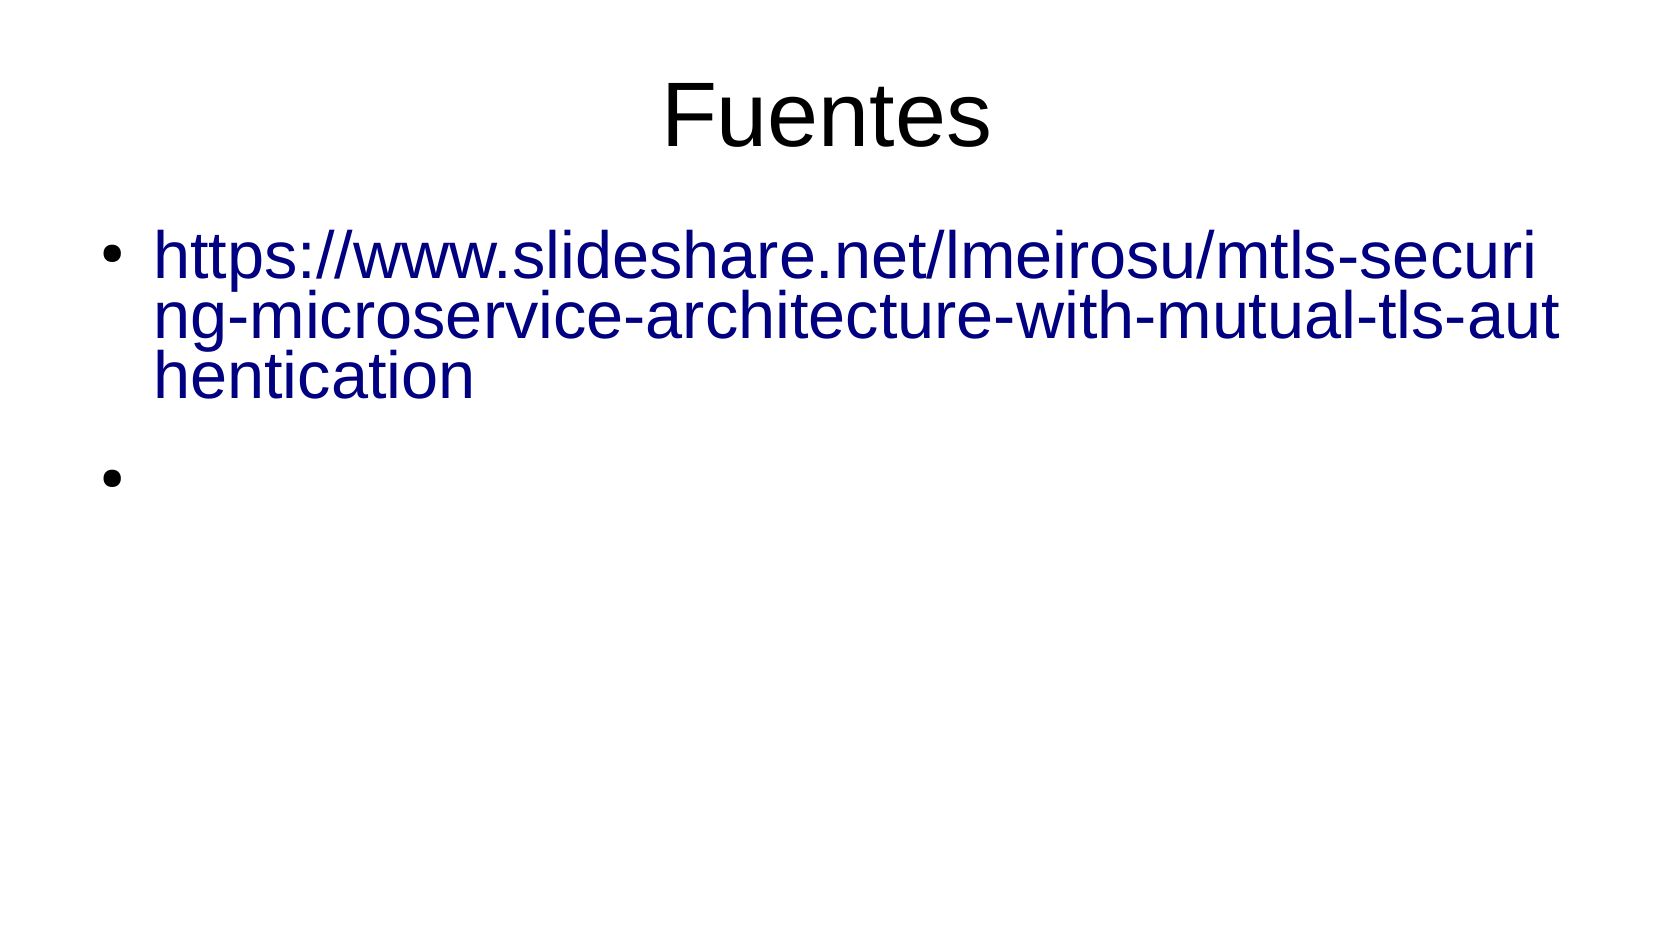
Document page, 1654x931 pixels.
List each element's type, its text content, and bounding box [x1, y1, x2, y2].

title Fuentes [82, 37, 1571, 193]
list https://www.slideshare.net/lmeirosu/mtls-securing-microservice-architecture-with-mutual-tls-authentication [82, 217, 1571, 758]
